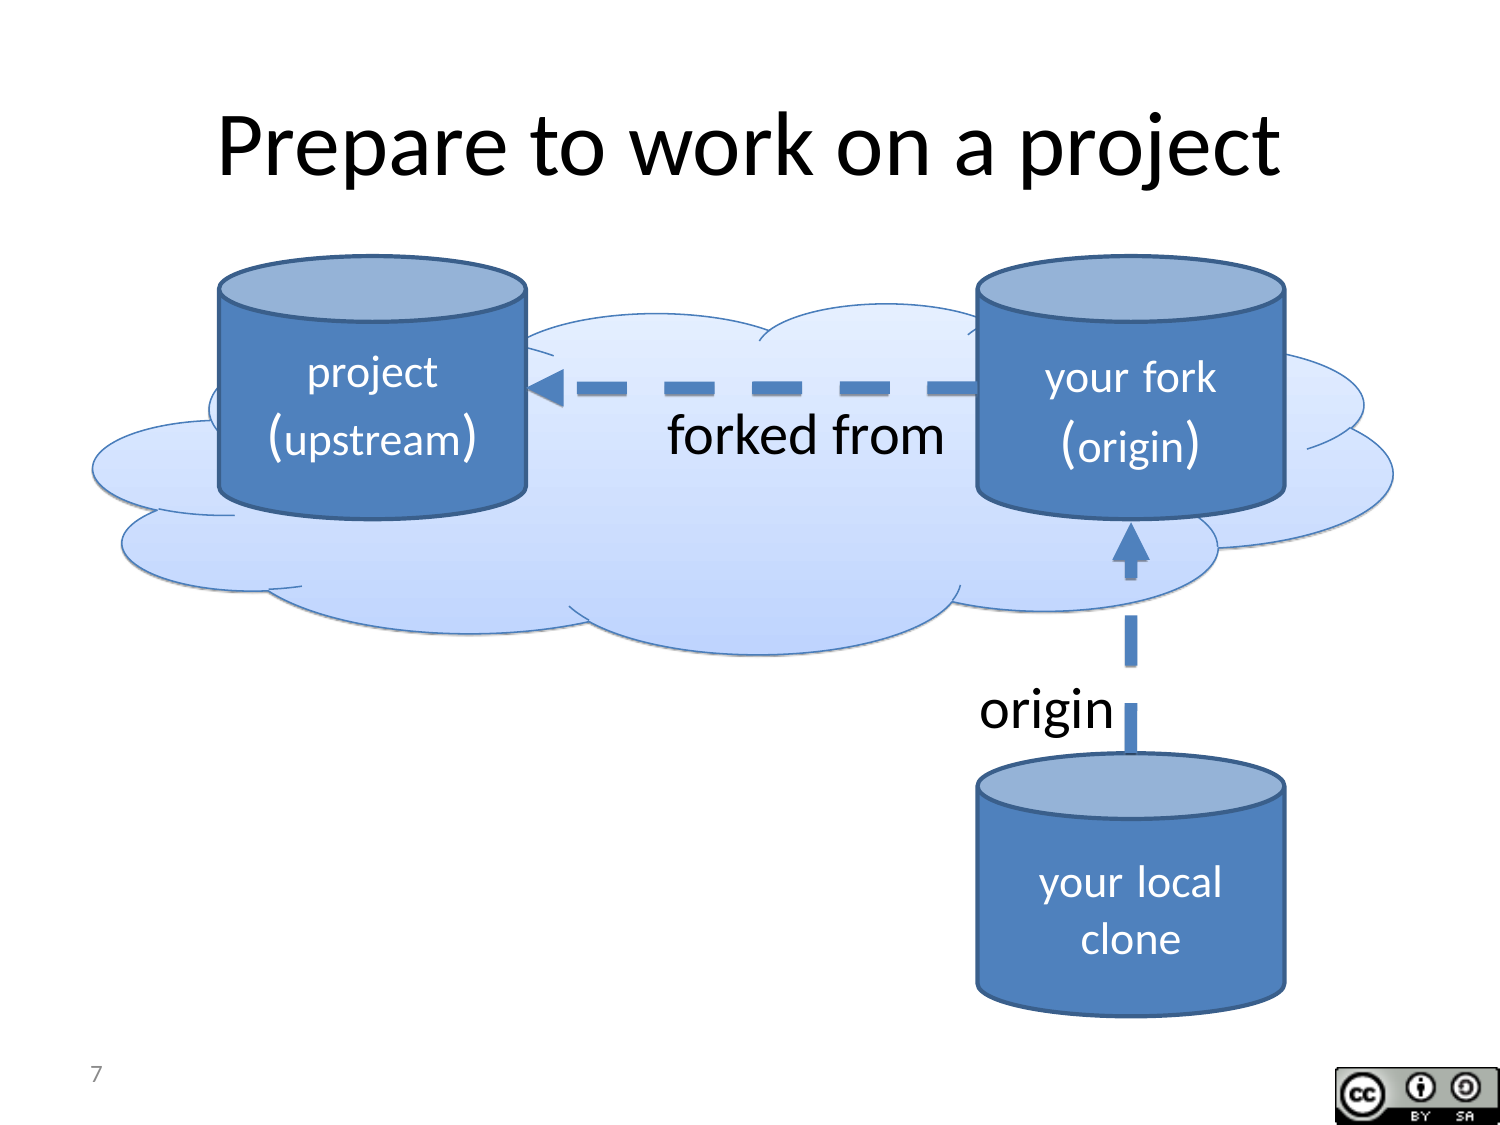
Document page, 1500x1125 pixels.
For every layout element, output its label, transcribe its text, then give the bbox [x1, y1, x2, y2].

text_box your local clone [977, 788, 1285, 1017]
text_box origin [890, 663, 1204, 749]
text_box [92, 303, 1394, 655]
text_box forked from [604, 388, 1010, 474]
slide_number <number> [75, 1042, 425, 1103]
picture [1335, 1067, 1500, 1125]
title Prepare to work on a project [75, 45, 1425, 233]
text_box project (upstream) [218, 290, 526, 520]
text_box your fork (origin) [977, 291, 1285, 520]
